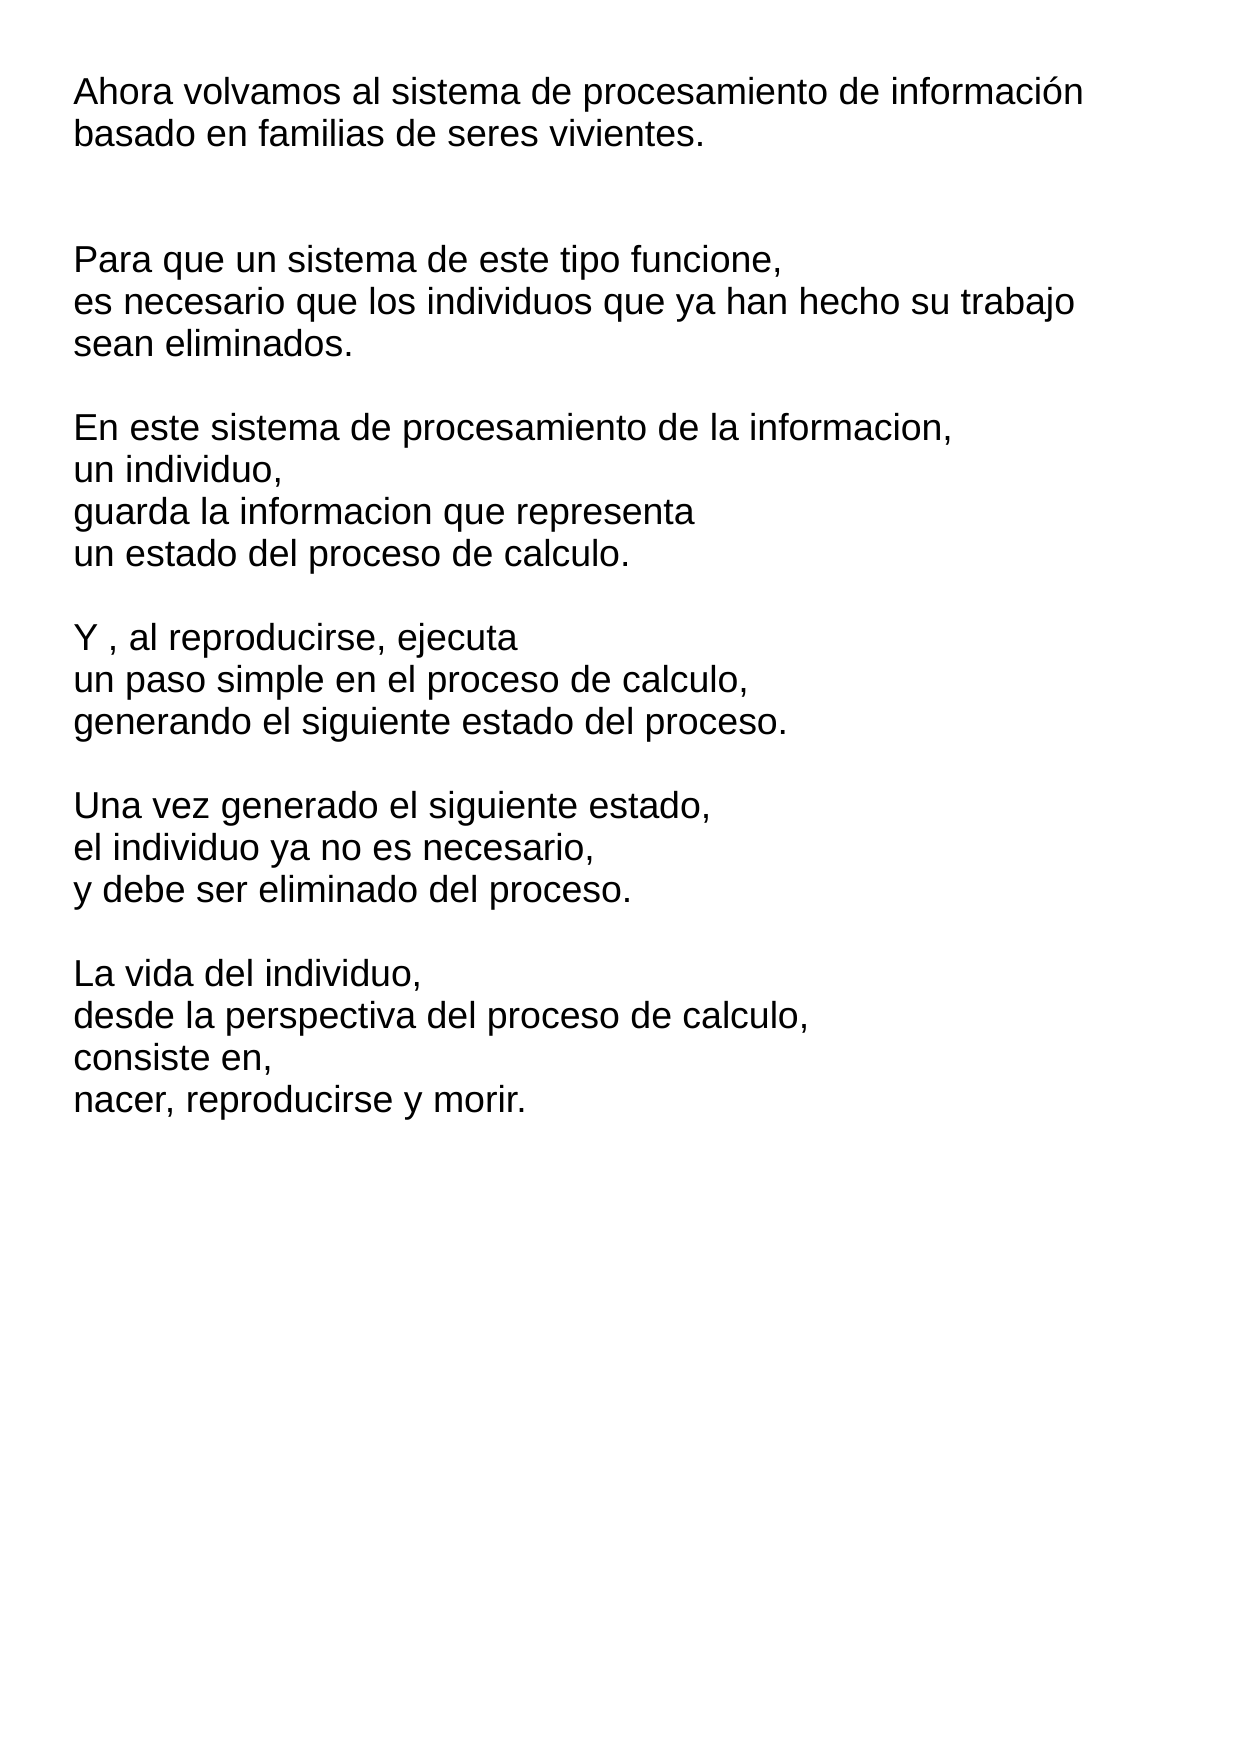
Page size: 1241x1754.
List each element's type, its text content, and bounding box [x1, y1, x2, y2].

text_box Ahora volvamos al sistema de procesamiento de información basado en familias de seres vivientes. Para que un sistema de este tipo funcione, es necesario que los individuos que ya han hecho su trabajo sean eliminados. En este sistema de procesamiento de la informacion, un individuo, guarda la informacion que representa un estado del proceso de calculo. Y , al reproducirse, ejecuta un paso simple en el proceso de calculo, generando el siguiente estado del proceso. Una vez generado el siguiente estado, el individuo ya no es necesario, y debe ser eliminado del proceso. La vida del individuo, desde la perspectiva del proceso de calculo, consiste en, nacer, reproducirse y morir. [58, 62, 1182, 1128]
